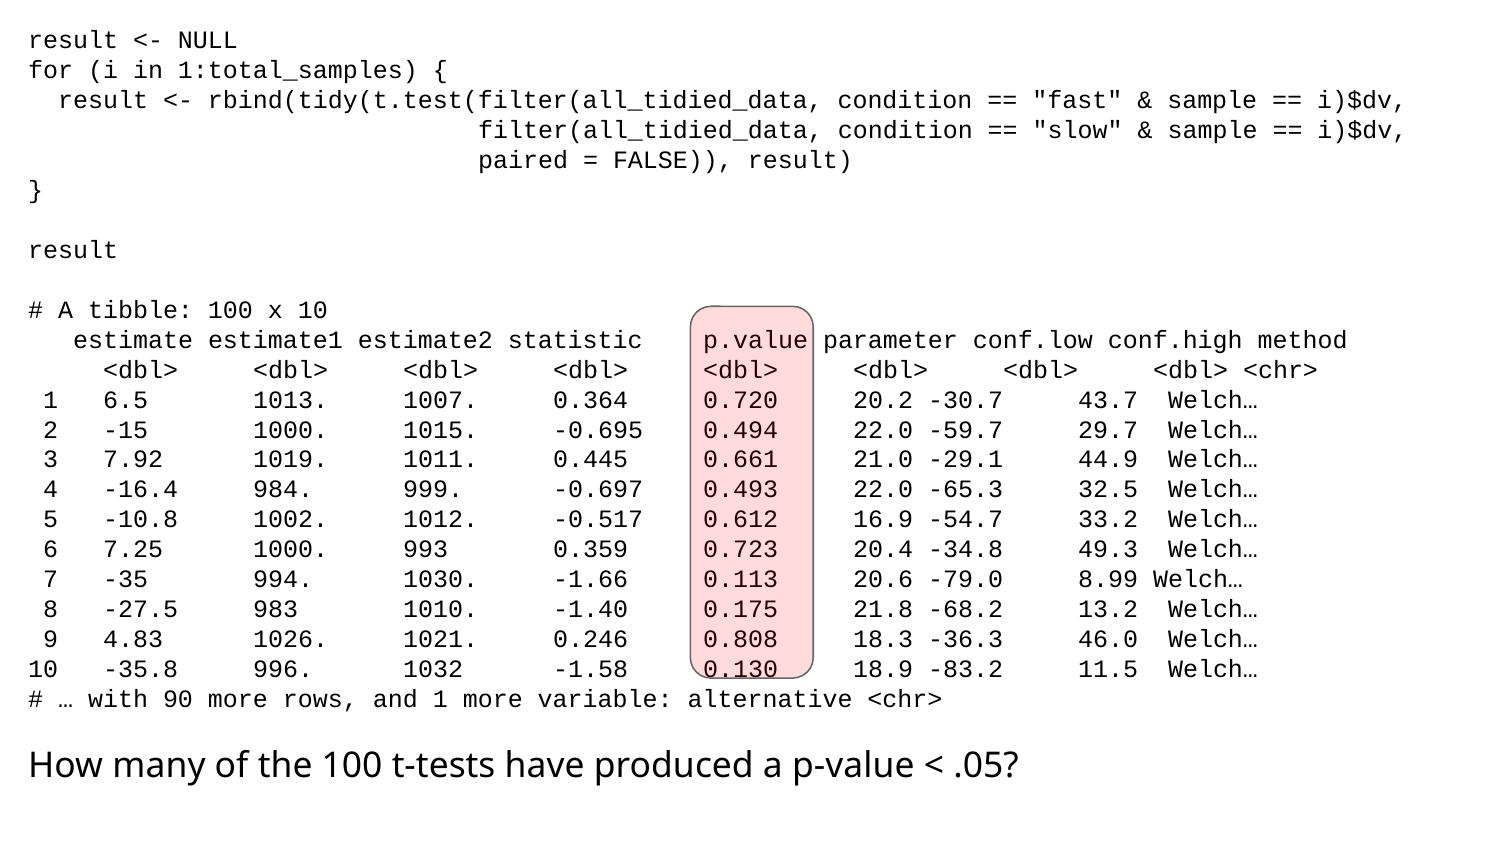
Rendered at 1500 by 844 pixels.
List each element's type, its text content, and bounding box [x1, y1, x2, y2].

text_box result <- NULL for (i in 1:total_samples) { result <- rbind(tidy(t.test(filter(all_tidied_data, condition == "fast" & sample == i)$dv, filter(all_tidied_data, condition == "slow" & sample == i)$dv, paired = FALSE)), result) } result # A tibble: 100 x 10 estimate estimate1 estimate2 statistic p.value parameter conf.low conf.high method <dbl> <dbl> <dbl> <dbl> <dbl> <dbl> <dbl> <dbl> <chr> 1 6.5 1013. 1007. 0.364 0.720 20.2 -30.7 43.7 Welch… 2 -15 1000. 1015. -0.695 0.494 22.0 -59.7 29.7 Welch… 3 7.92 1019. 1011. 0.445 0.661 21.0 -29.1 44.9 Welch… 4 -16.4 984. 999. -0.697 0.493 22.0 -65.3 32.5 Welch… 5 -10.8 1002. 1012. -0.517 0.612 16.9 -54.7 33.2 Welch… 6 7.25 1000. 993 0.359 0.723 20.4 -34.8 49.3 Welch… 7 -35 994. 1030. -1.66 0.113 20.6 -79.0 8.99 Welch… 8 -27.5 983 1010. -1.40 0.175 21.8 -68.2 13.2 Welch… 9 4.83 1026. 1021. 0.246 0.808 18.3 -36.3 46.0 Welch… 10 -35.8 996. 1032 -1.58 0.130 18.9 -83.2 11.5 Welch… # … with 90 more rows, and 1 more variable: alternative <chr> How many of the 100 t-tests have produced a p-value < .05? [13, 8, 1483, 822]
text_box [690, 306, 814, 679]
